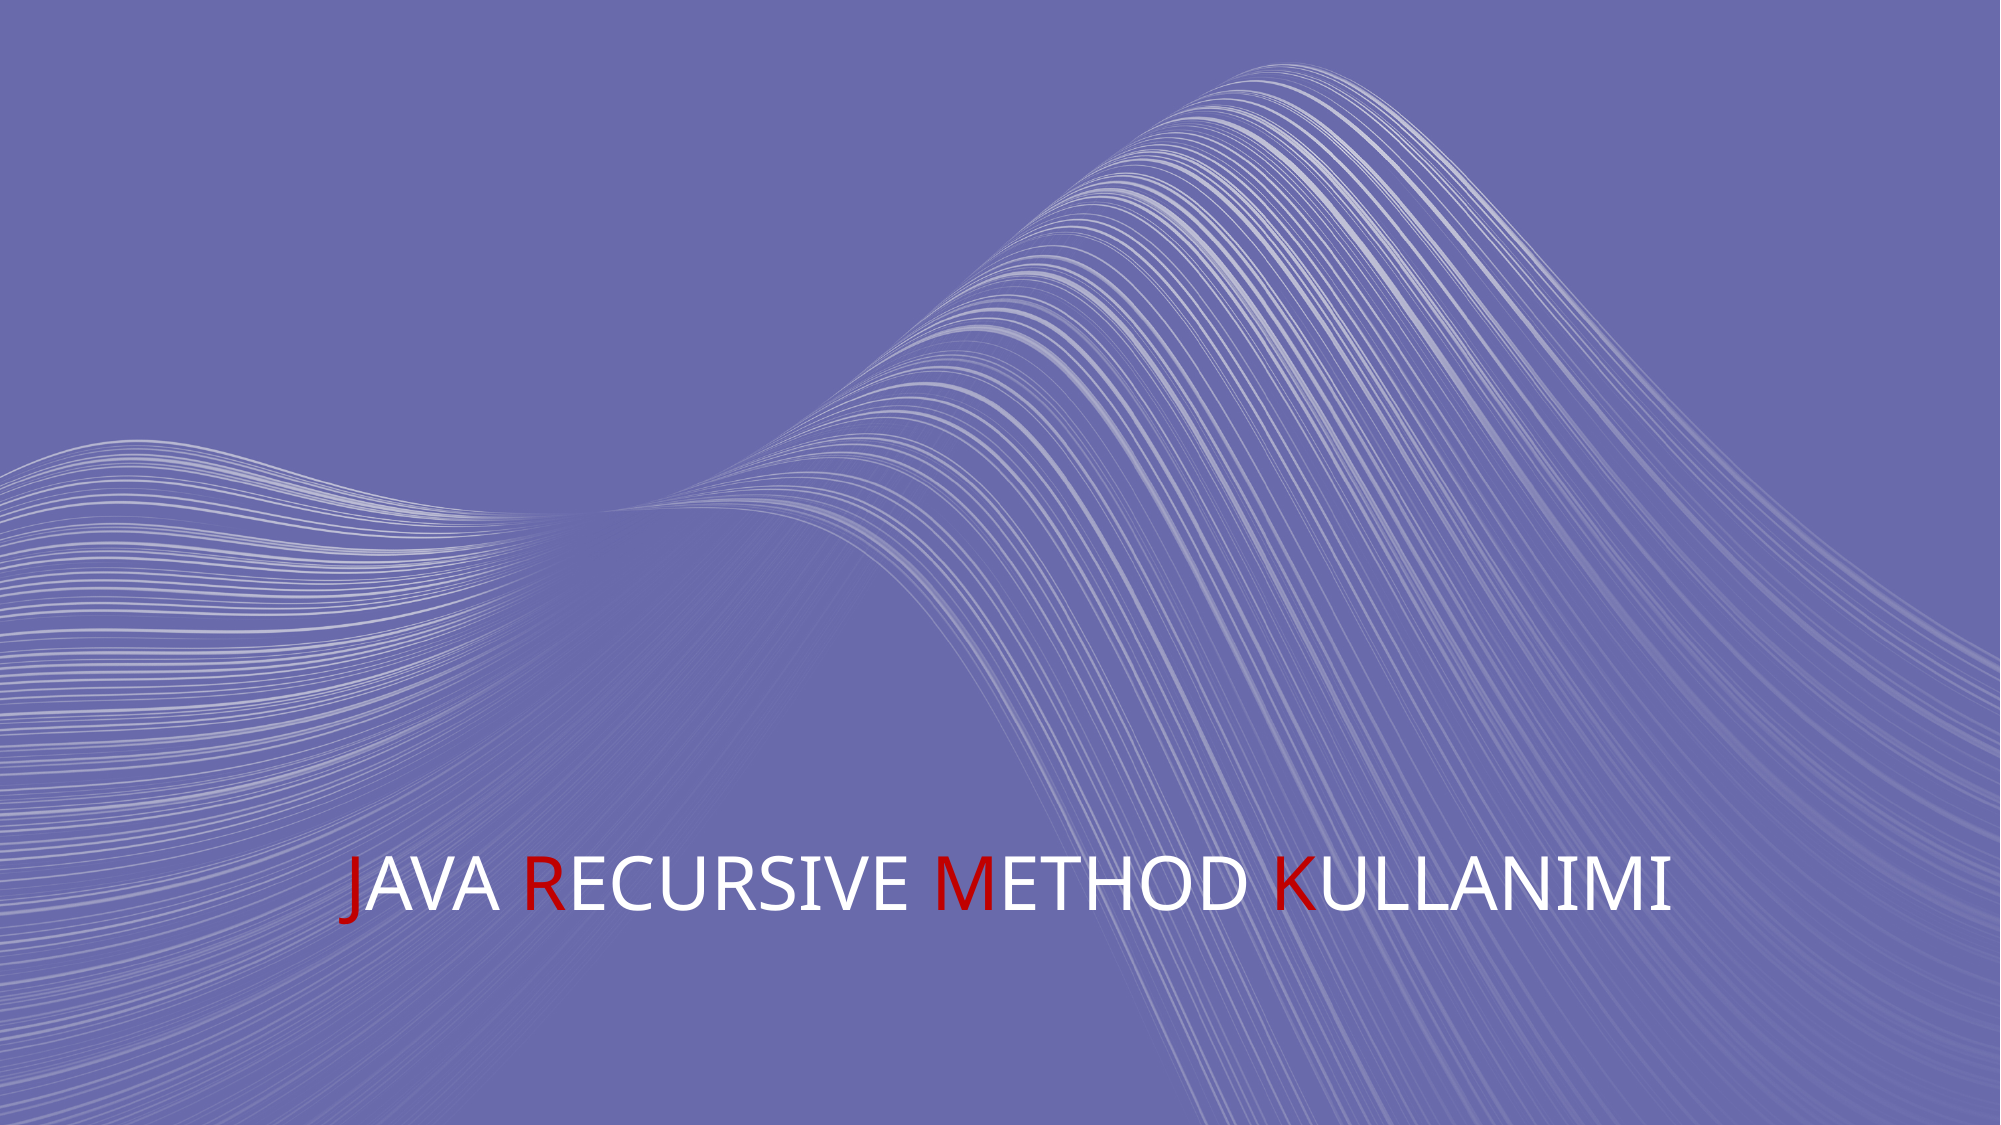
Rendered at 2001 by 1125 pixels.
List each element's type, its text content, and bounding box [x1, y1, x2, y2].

title Java Recursive Method Kullanimi [330, 726, 1701, 1063]
picture [0, 0, 2000, 1125]
